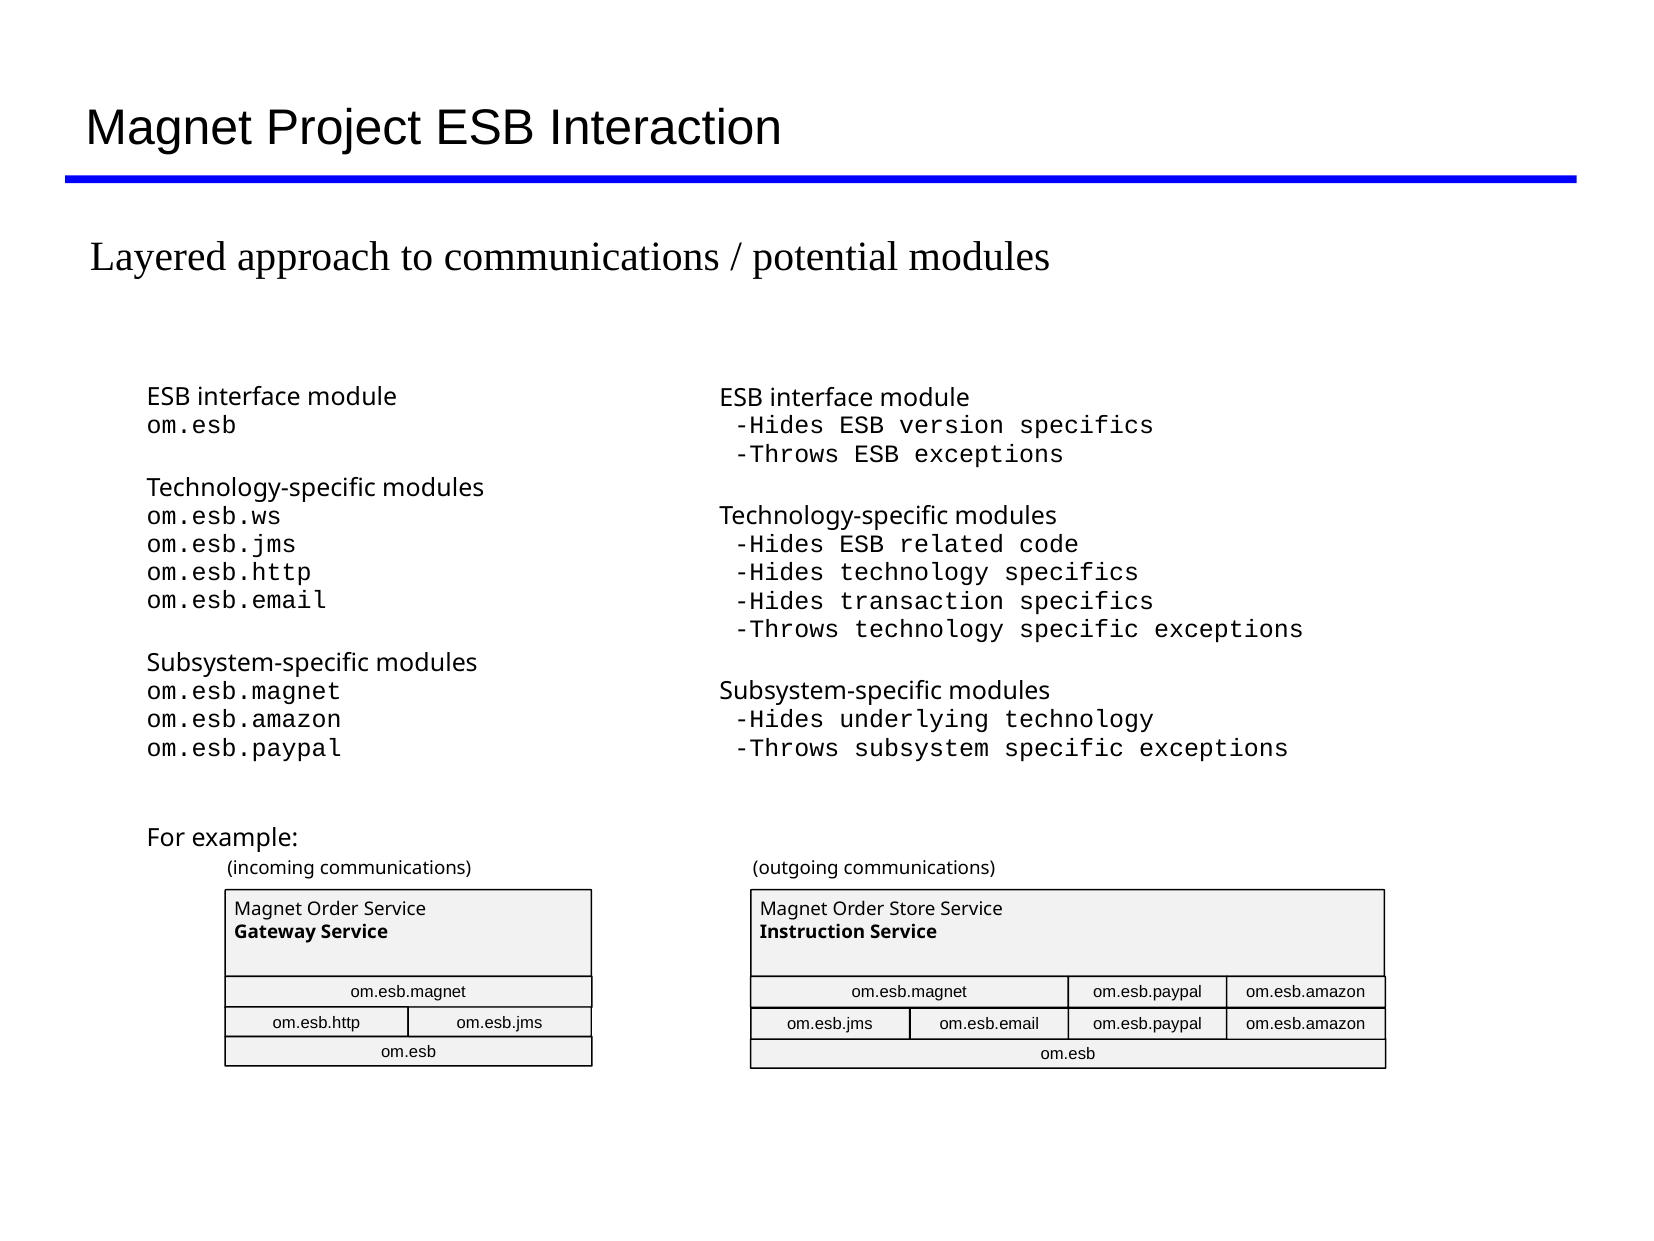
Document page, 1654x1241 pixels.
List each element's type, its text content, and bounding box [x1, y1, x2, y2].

text_box Magnet Order Store Service Instruction Service [745, 888, 1092, 974]
text_box [65, 175, 70, 184]
text_box om.esb [225, 1036, 592, 1066]
text_box om.esb.magnet [750, 976, 1069, 1008]
text_box om.esb.amazon [1226, 1008, 1386, 1040]
text_box [1392, 175, 1577, 184]
text_box (incoming communications) [212, 847, 579, 885]
text_box om.esb.email [910, 1008, 1068, 1040]
text_box ESB interface module om.esb Technology-specific modules om.esb.ws om.esb.jms om.esb.http om.esb.email Subsystem-specific modules om.esb.magnet om.esb.amazon om.esb.paypal For example: [90, 350, 583, 887]
text_box Magnet Order Service Gateway Service [219, 888, 592, 974]
text_box [750, 889, 1385, 976]
text_box ESB interface module -Hides ESB version specifics -Throws ESB exceptions Technology-specific modules -Hides ESB related code -Hides technology specifics -Hides transaction specifics -Throws technology specific exceptions Subsystem-specific modules -Hides underlying technology -Throws subsystem specific exceptions [663, 350, 1453, 760]
text_box om.esb.jms [750, 1008, 910, 1040]
list Layered approach to communications / potential modules [75, 225, 1586, 302]
text_box om.esb.jms [408, 1007, 592, 1037]
text_box om.esb.http [225, 1006, 409, 1036]
text_box Magnet Project ESB Interaction [70, 95, 1392, 184]
text_box (outgoing communications) [738, 847, 1105, 885]
text_box om.esb.paypal [1068, 1008, 1226, 1040]
text_box om.esb.amazon [1226, 976, 1386, 1008]
text_box om.esb.paypal [1069, 976, 1226, 1008]
text_box om.esb [750, 1040, 1386, 1069]
text_box om.esb.magnet [225, 976, 592, 1007]
